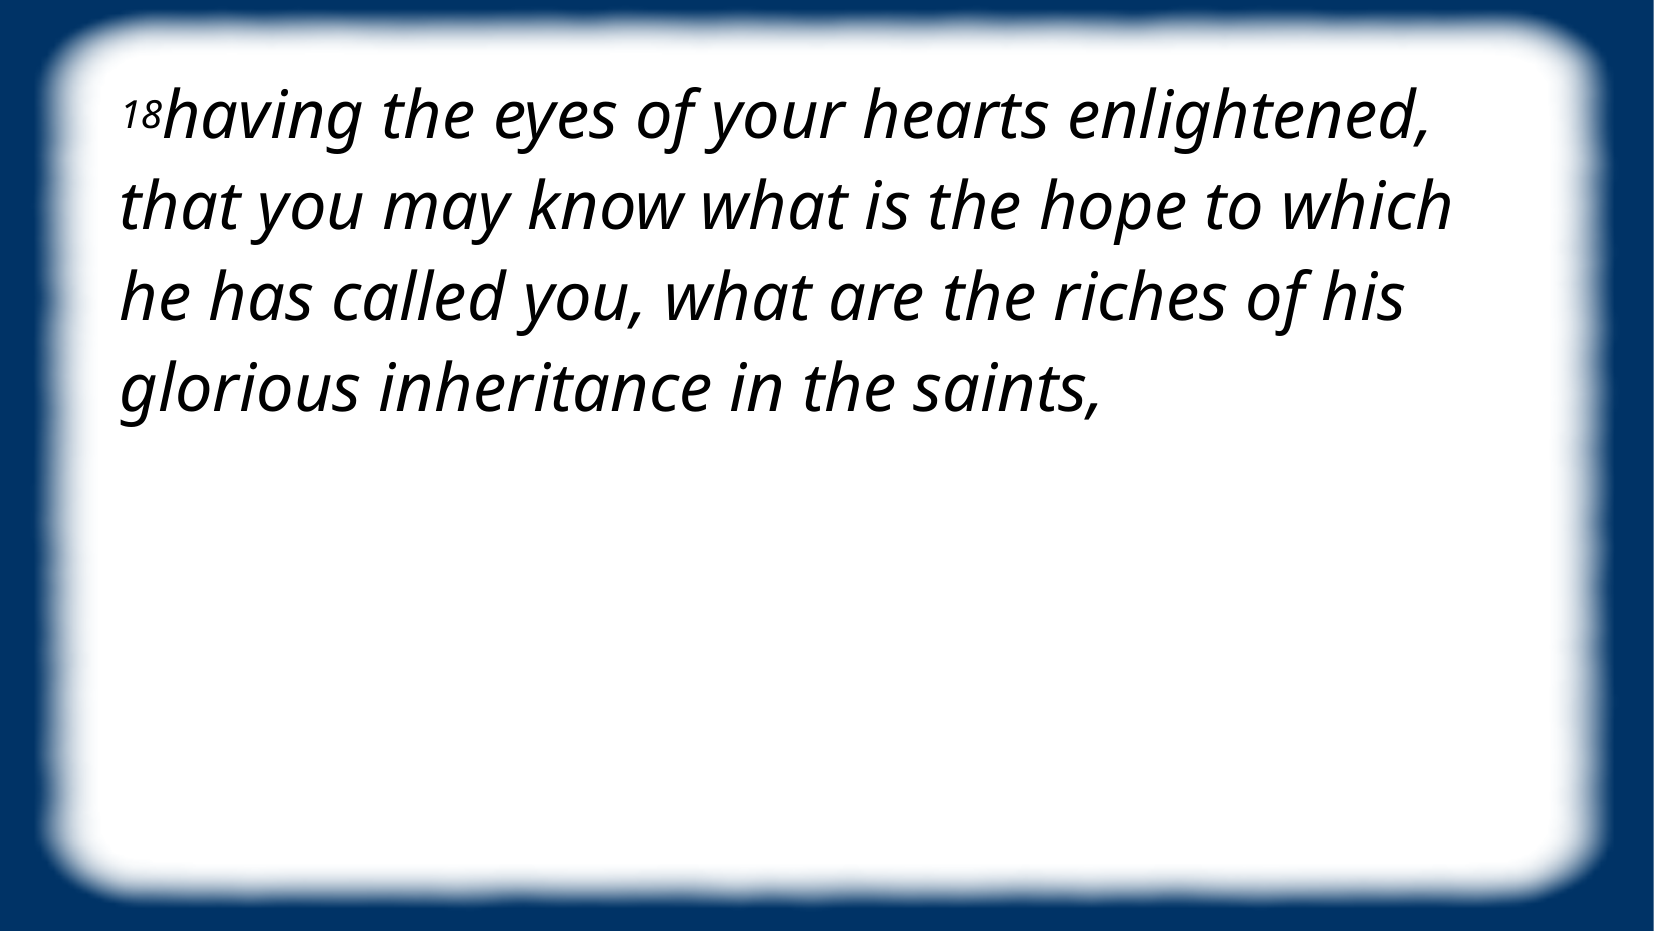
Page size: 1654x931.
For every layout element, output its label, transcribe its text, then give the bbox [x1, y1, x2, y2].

text_box 18having the eyes of your hearts enlightened, that you may know what is the hope to which he has called you, what are the riches of his glorious inheritance in the saints, [105, 60, 1546, 430]
picture [0, 0, 1654, 931]
